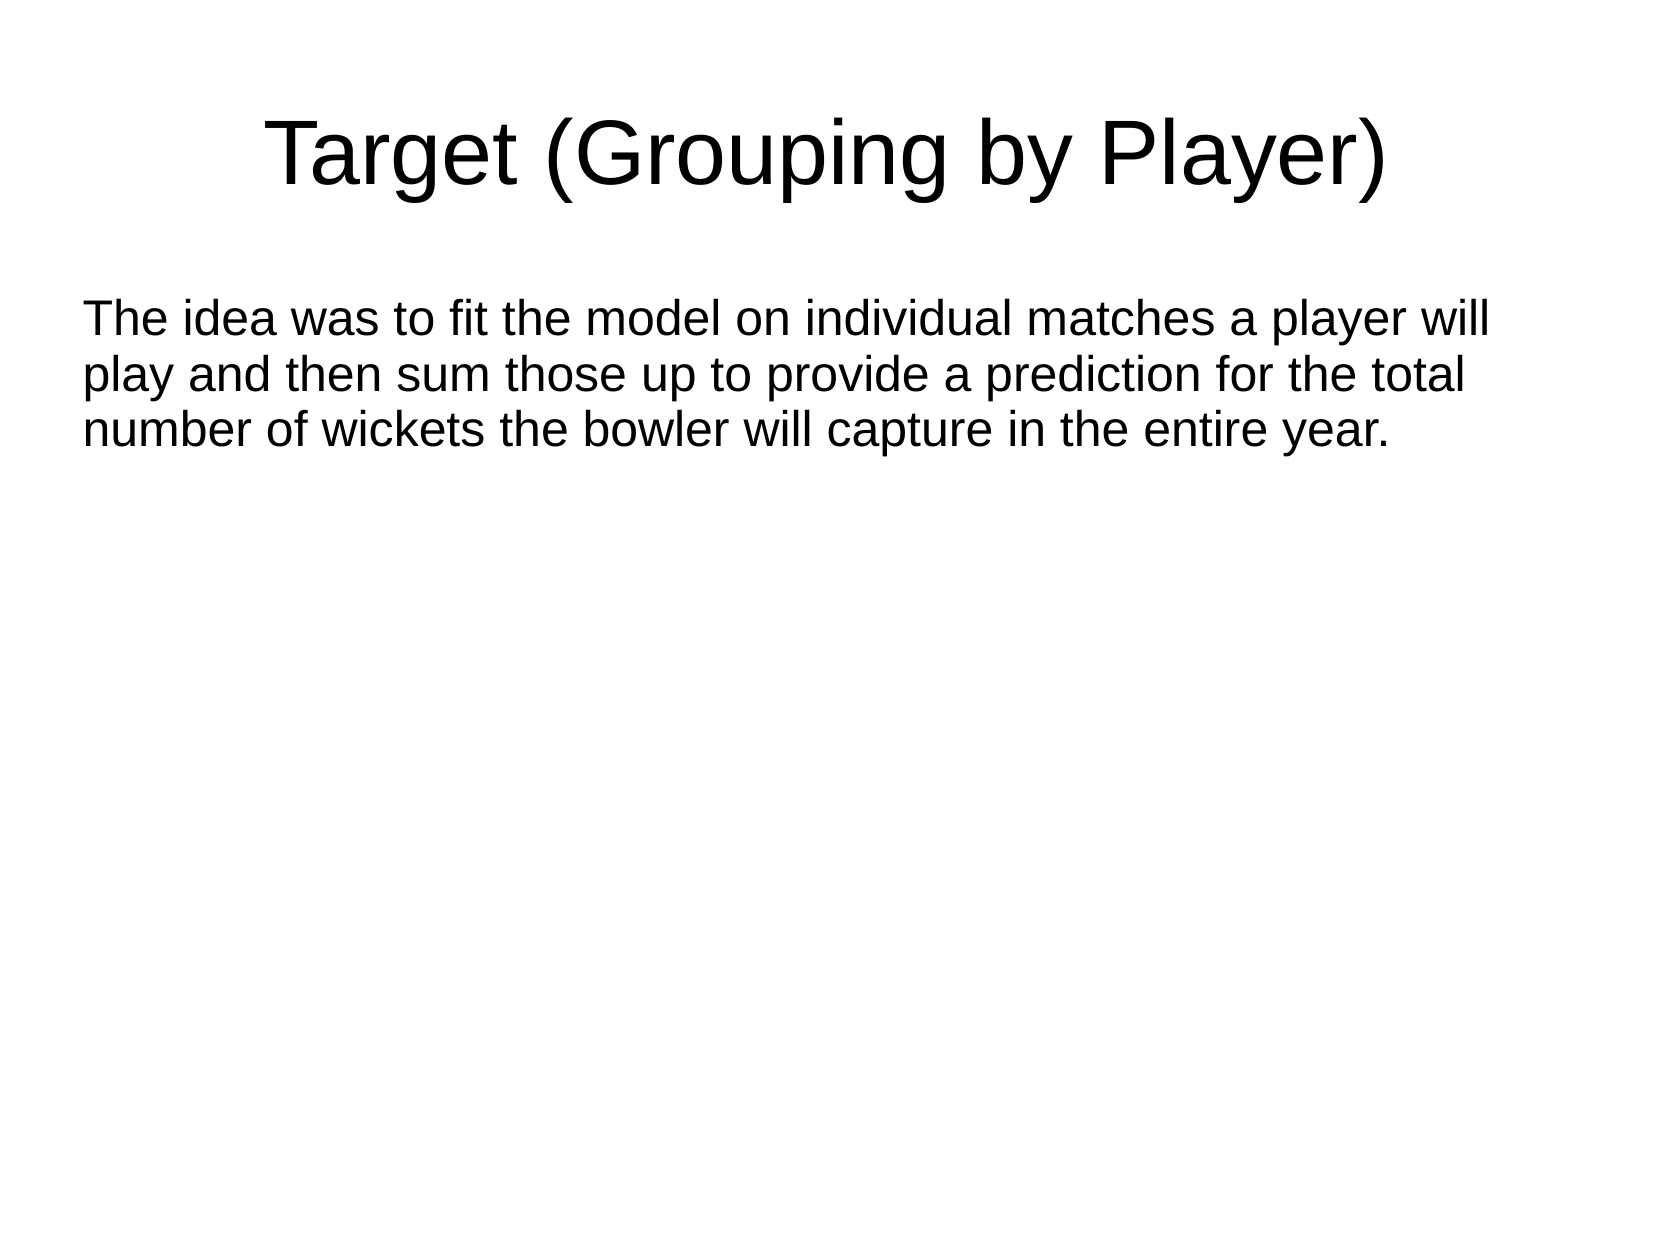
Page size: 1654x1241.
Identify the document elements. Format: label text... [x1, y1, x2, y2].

title Target (Grouping by Player) [82, 49, 1571, 257]
list The idea was to fit the model on individual matches a player will play and then sum those up to provide a prediction for the total number of wickets the bowler will capture in the entire year. [82, 290, 1571, 1111]
